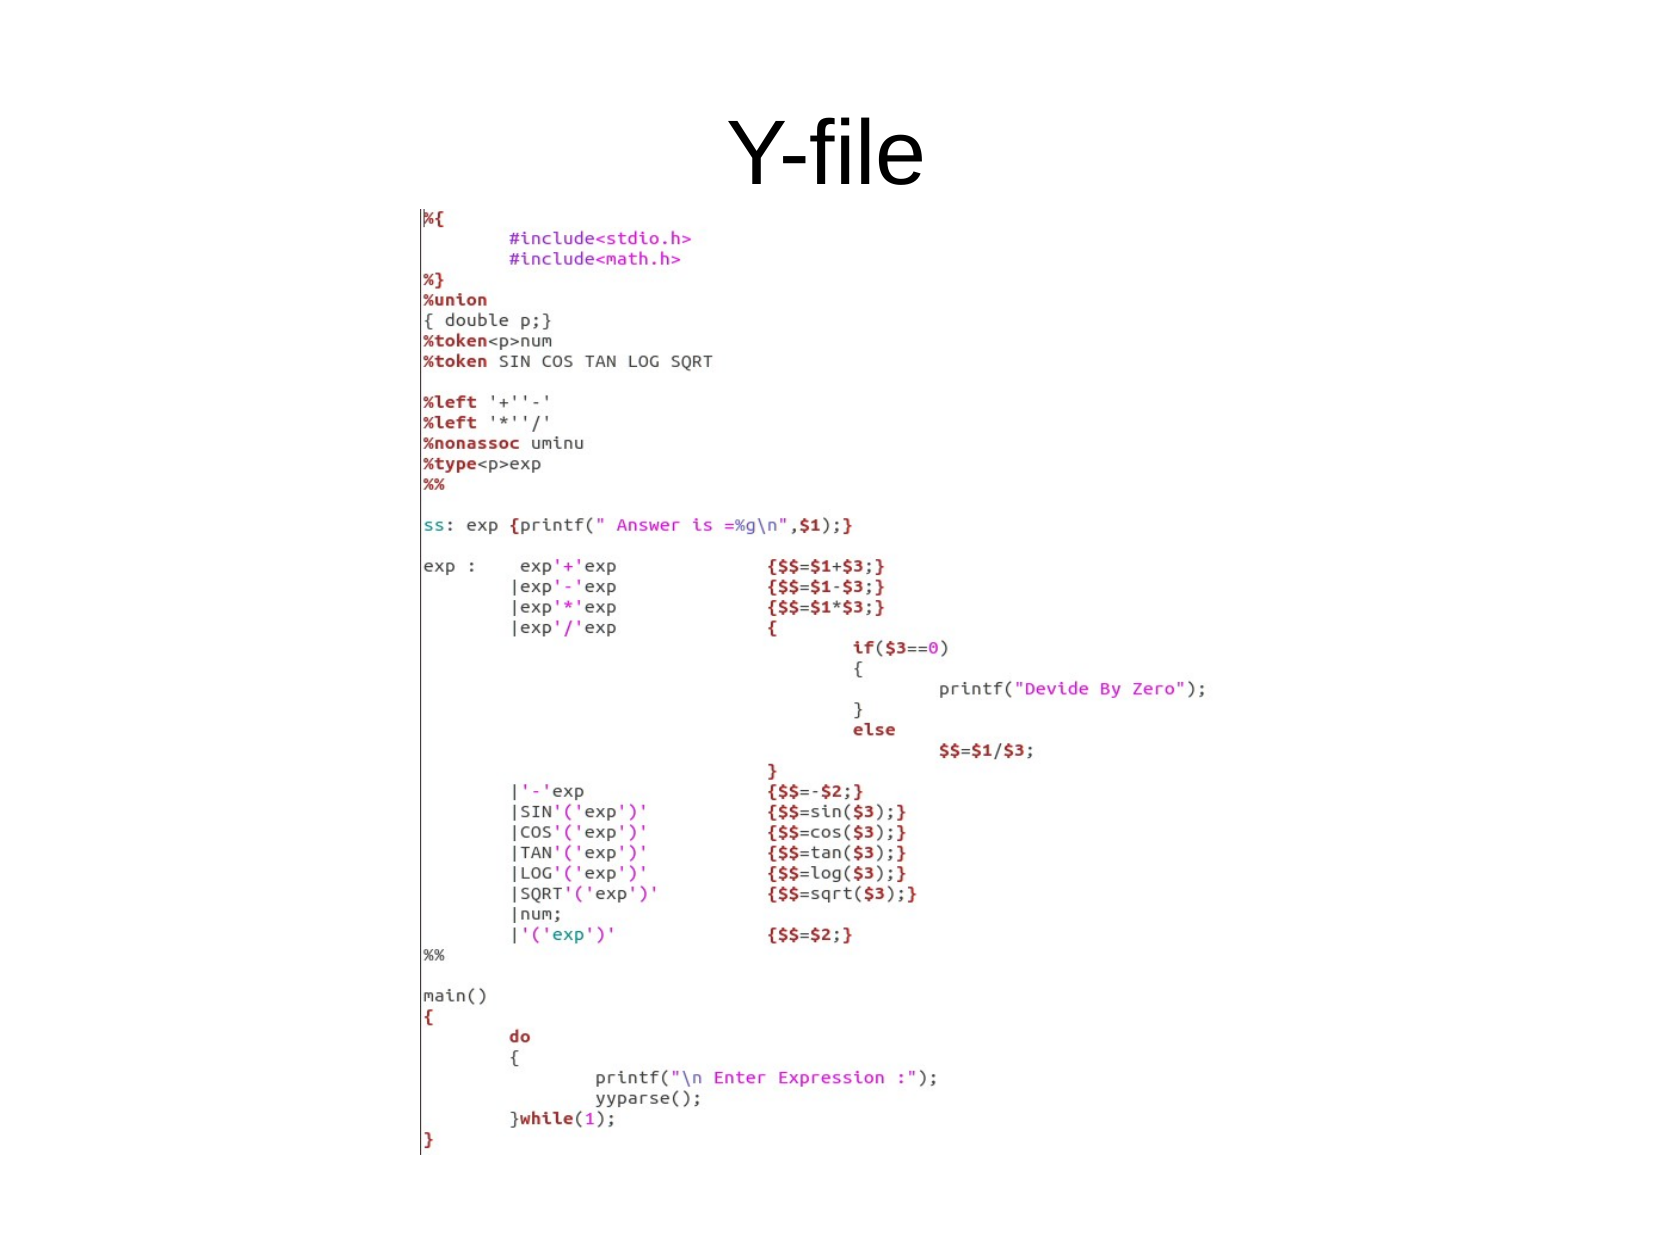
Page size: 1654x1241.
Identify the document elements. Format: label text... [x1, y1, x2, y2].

title Y-file [82, 49, 1571, 257]
picture [420, 209, 1216, 1156]
